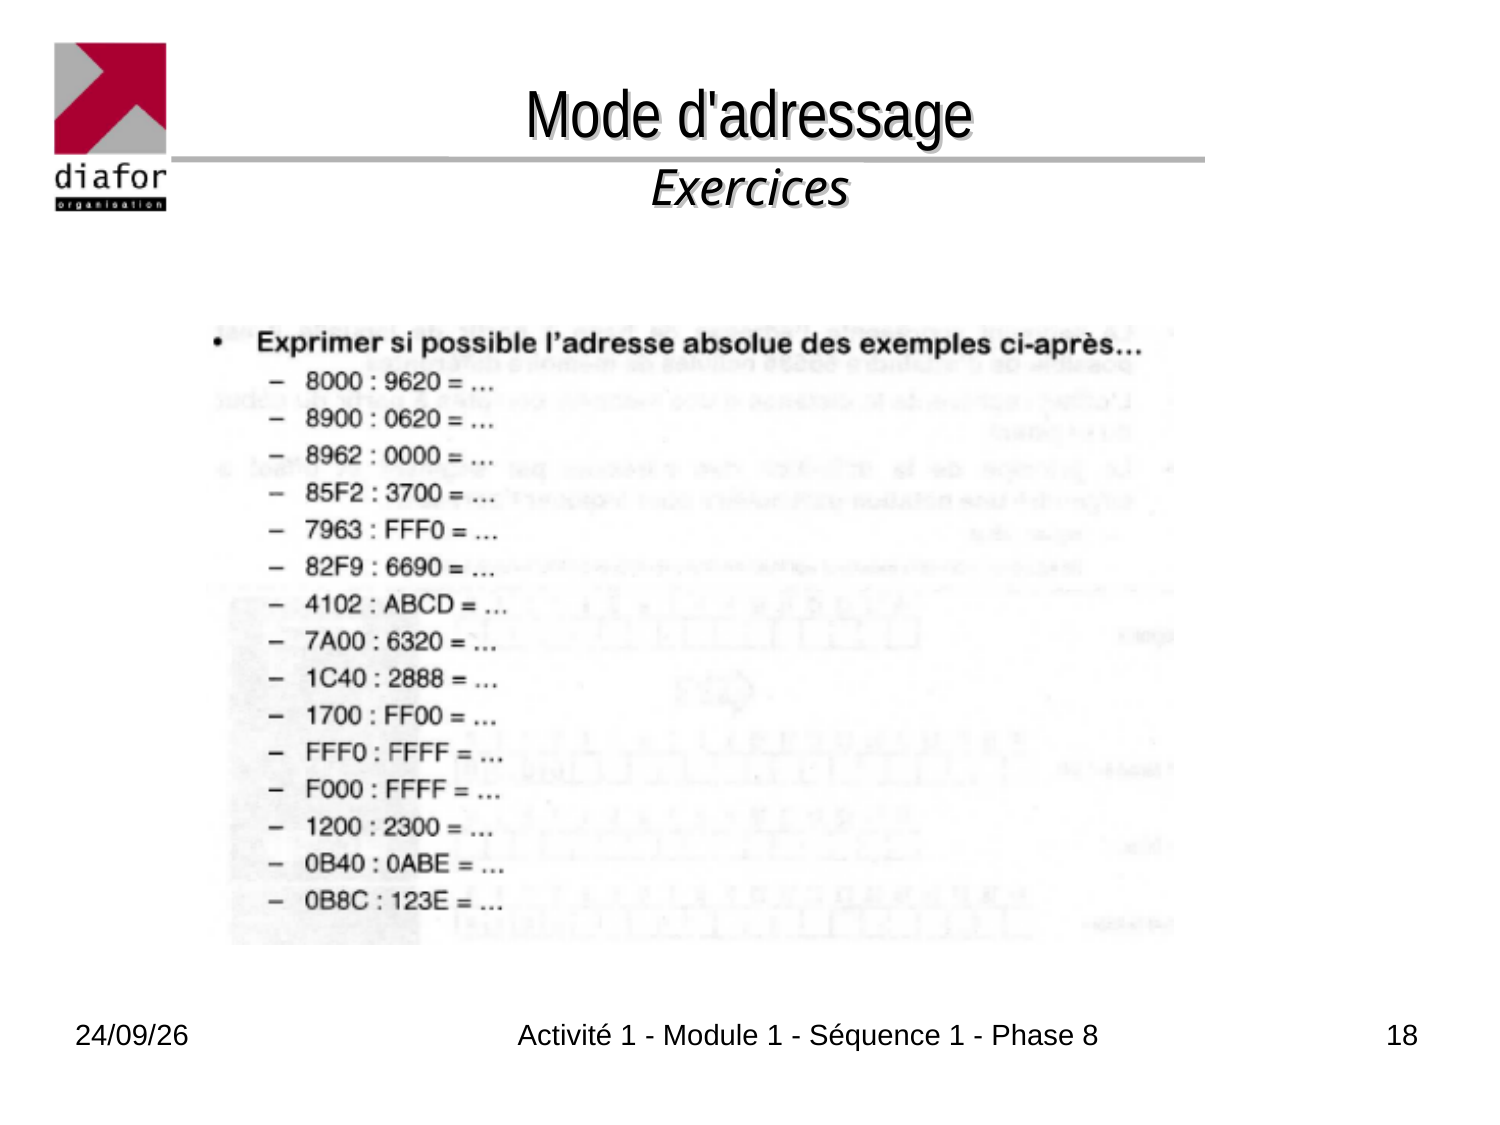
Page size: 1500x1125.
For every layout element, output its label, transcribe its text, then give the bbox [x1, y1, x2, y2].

picture [206, 325, 1174, 945]
picture [53, 42, 168, 213]
title Mode d'adressage Exercices [75, 45, 1426, 250]
